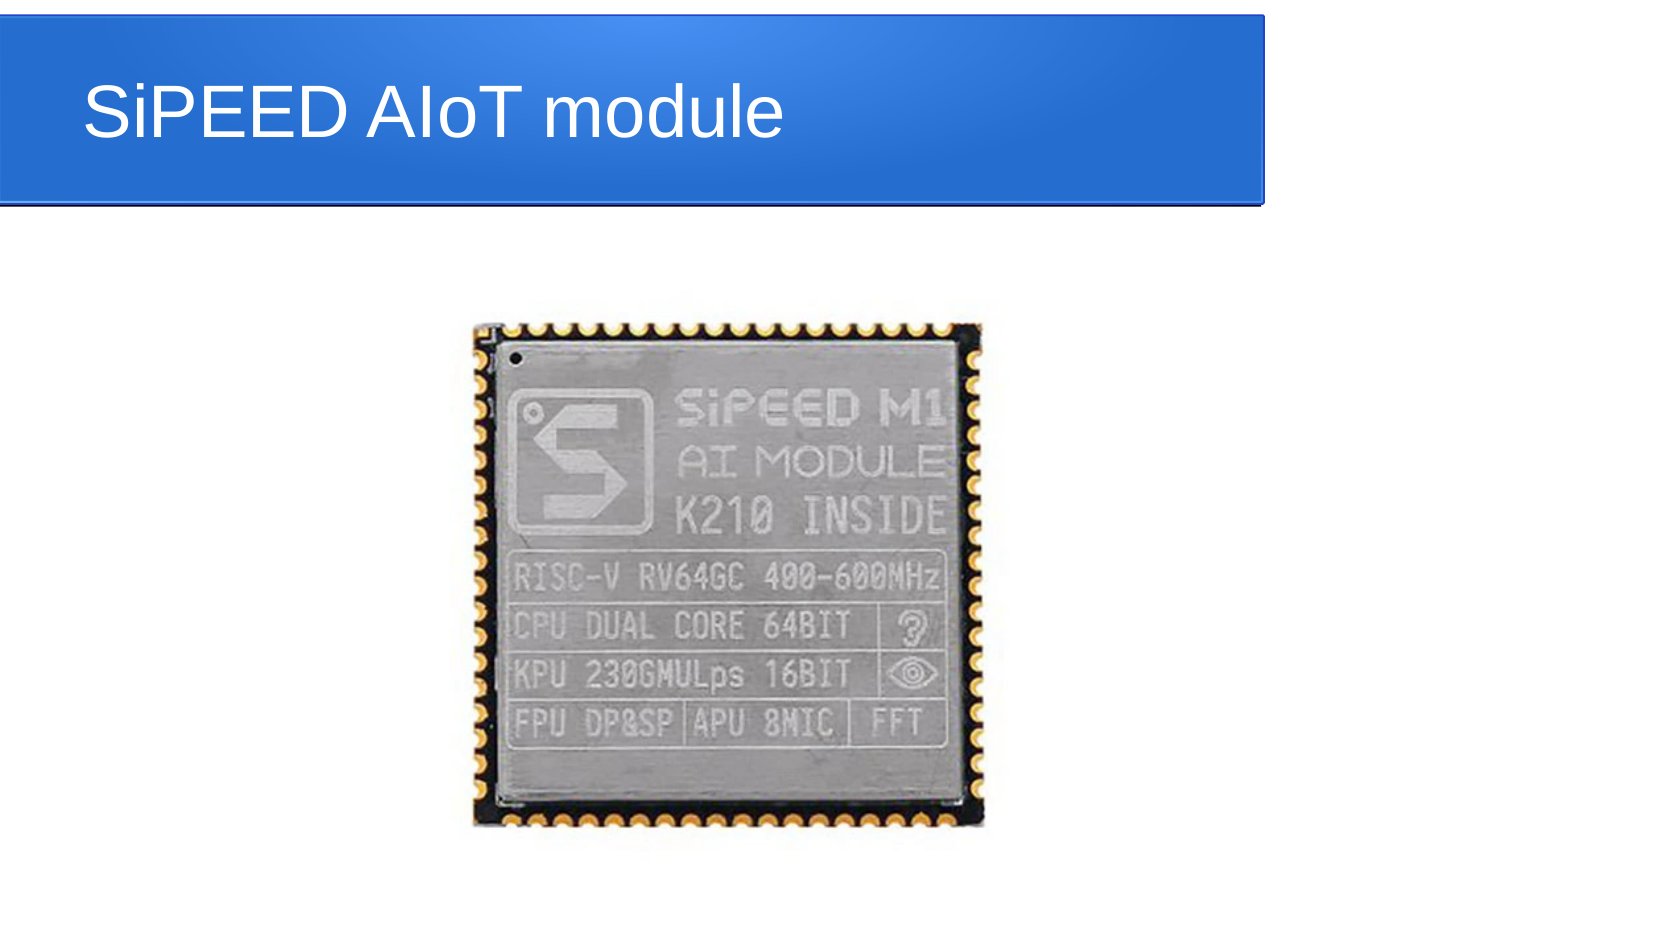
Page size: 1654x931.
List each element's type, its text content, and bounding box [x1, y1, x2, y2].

title SiPEED AIoT module [82, 35, 1235, 189]
picture [196, 280, 1252, 875]
